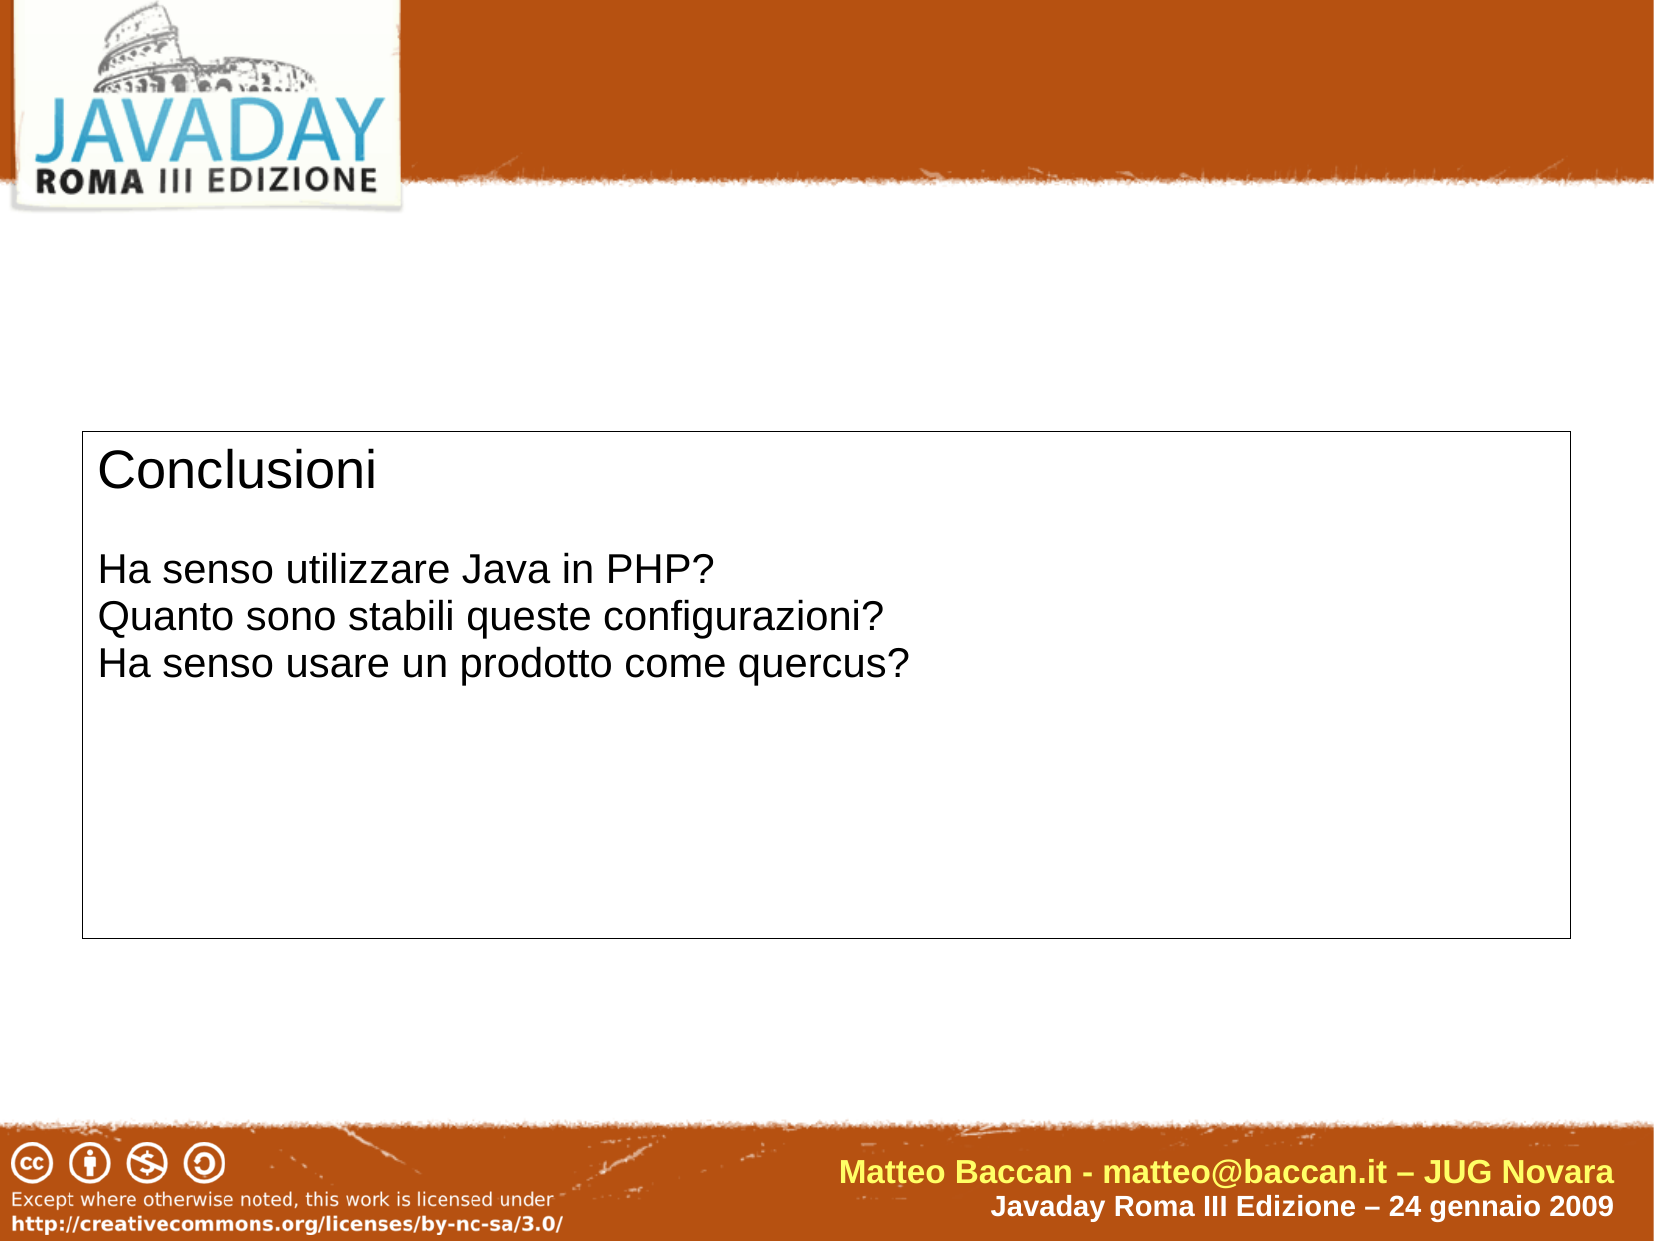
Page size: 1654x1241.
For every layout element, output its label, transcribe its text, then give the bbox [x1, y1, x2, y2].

picture [0, 1007, 1654, 1241]
picture [0, 0, 1654, 231]
text_box Conclusioni Ha senso utilizzare Java in PHP? Quanto sono stabili queste configurazioni? Ha senso usare un prodotto come quercus? [82, 431, 1571, 939]
